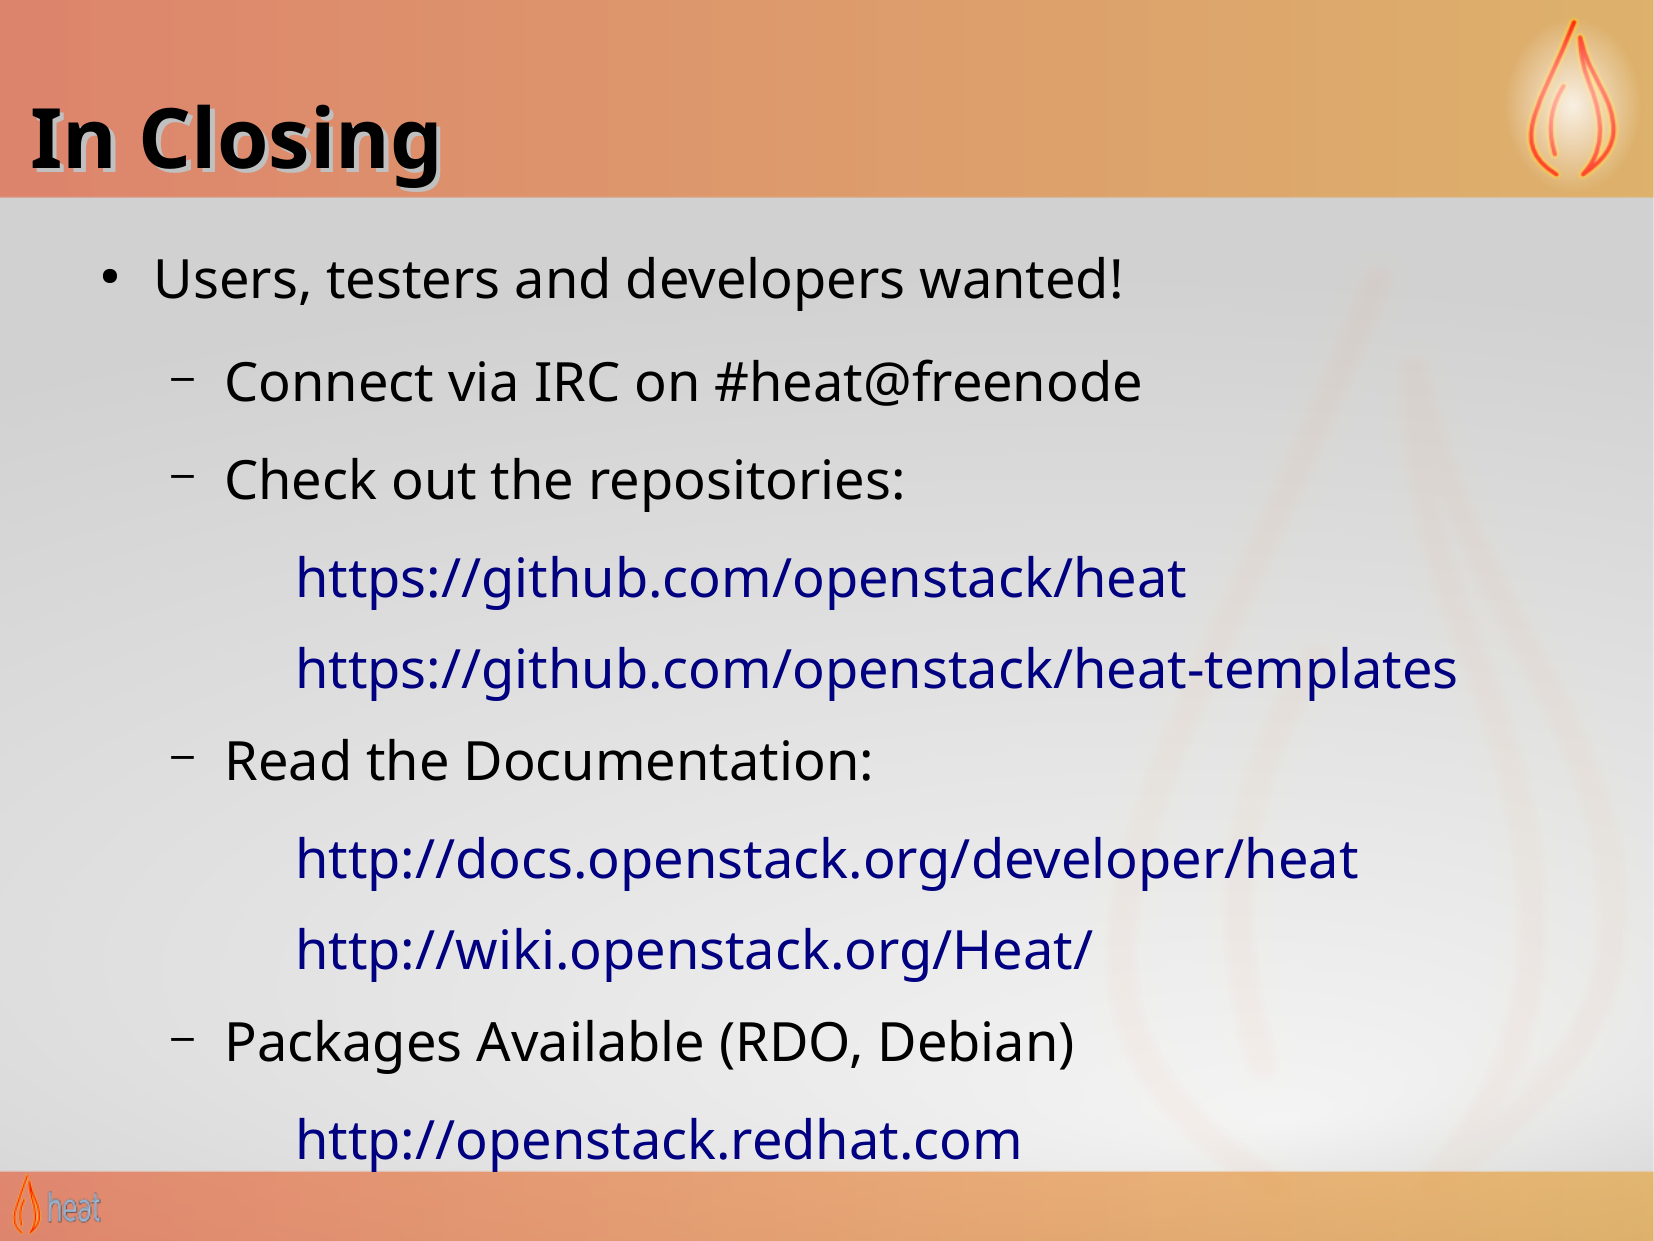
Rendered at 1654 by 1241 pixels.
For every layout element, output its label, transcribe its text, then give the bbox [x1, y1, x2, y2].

picture [0, 0, 1654, 1241]
title In Closing [30, 23, 1606, 249]
list Users, testers and developers wanted! Connect via IRC on #heat@freenode Check out the repositories: https://github.com/openstack/heat https://github.com/openstack/heat-templates Read the Documentation: http://docs.openstack.org/developer/heat http://wiki.openstack.org/Heat/ Packages Available (RDO, Debian) http://openstack.redhat.com [82, 240, 1538, 1241]
